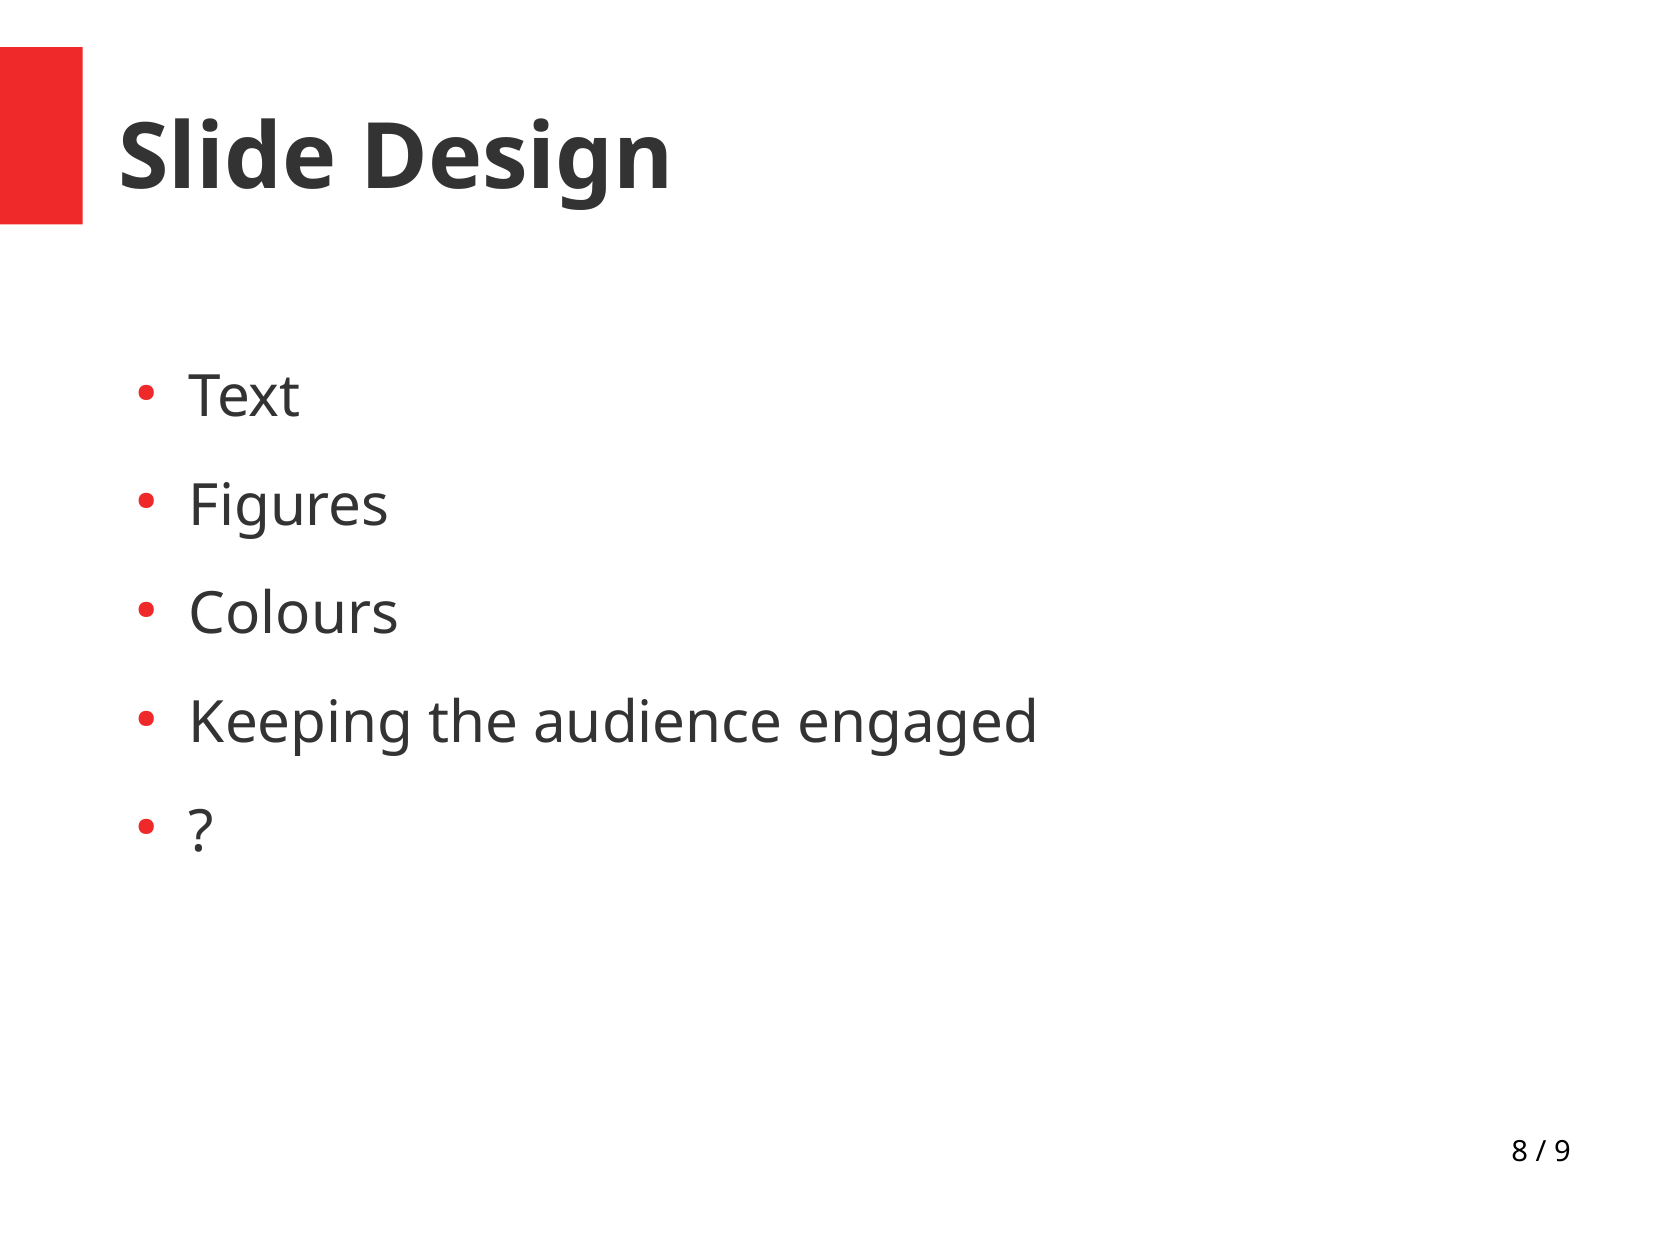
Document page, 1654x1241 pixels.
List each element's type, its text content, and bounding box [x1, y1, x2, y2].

list Text Figures Colours Keeping the audience engaged ? [118, 354, 1536, 1074]
title Slide Design [118, 49, 1571, 257]
